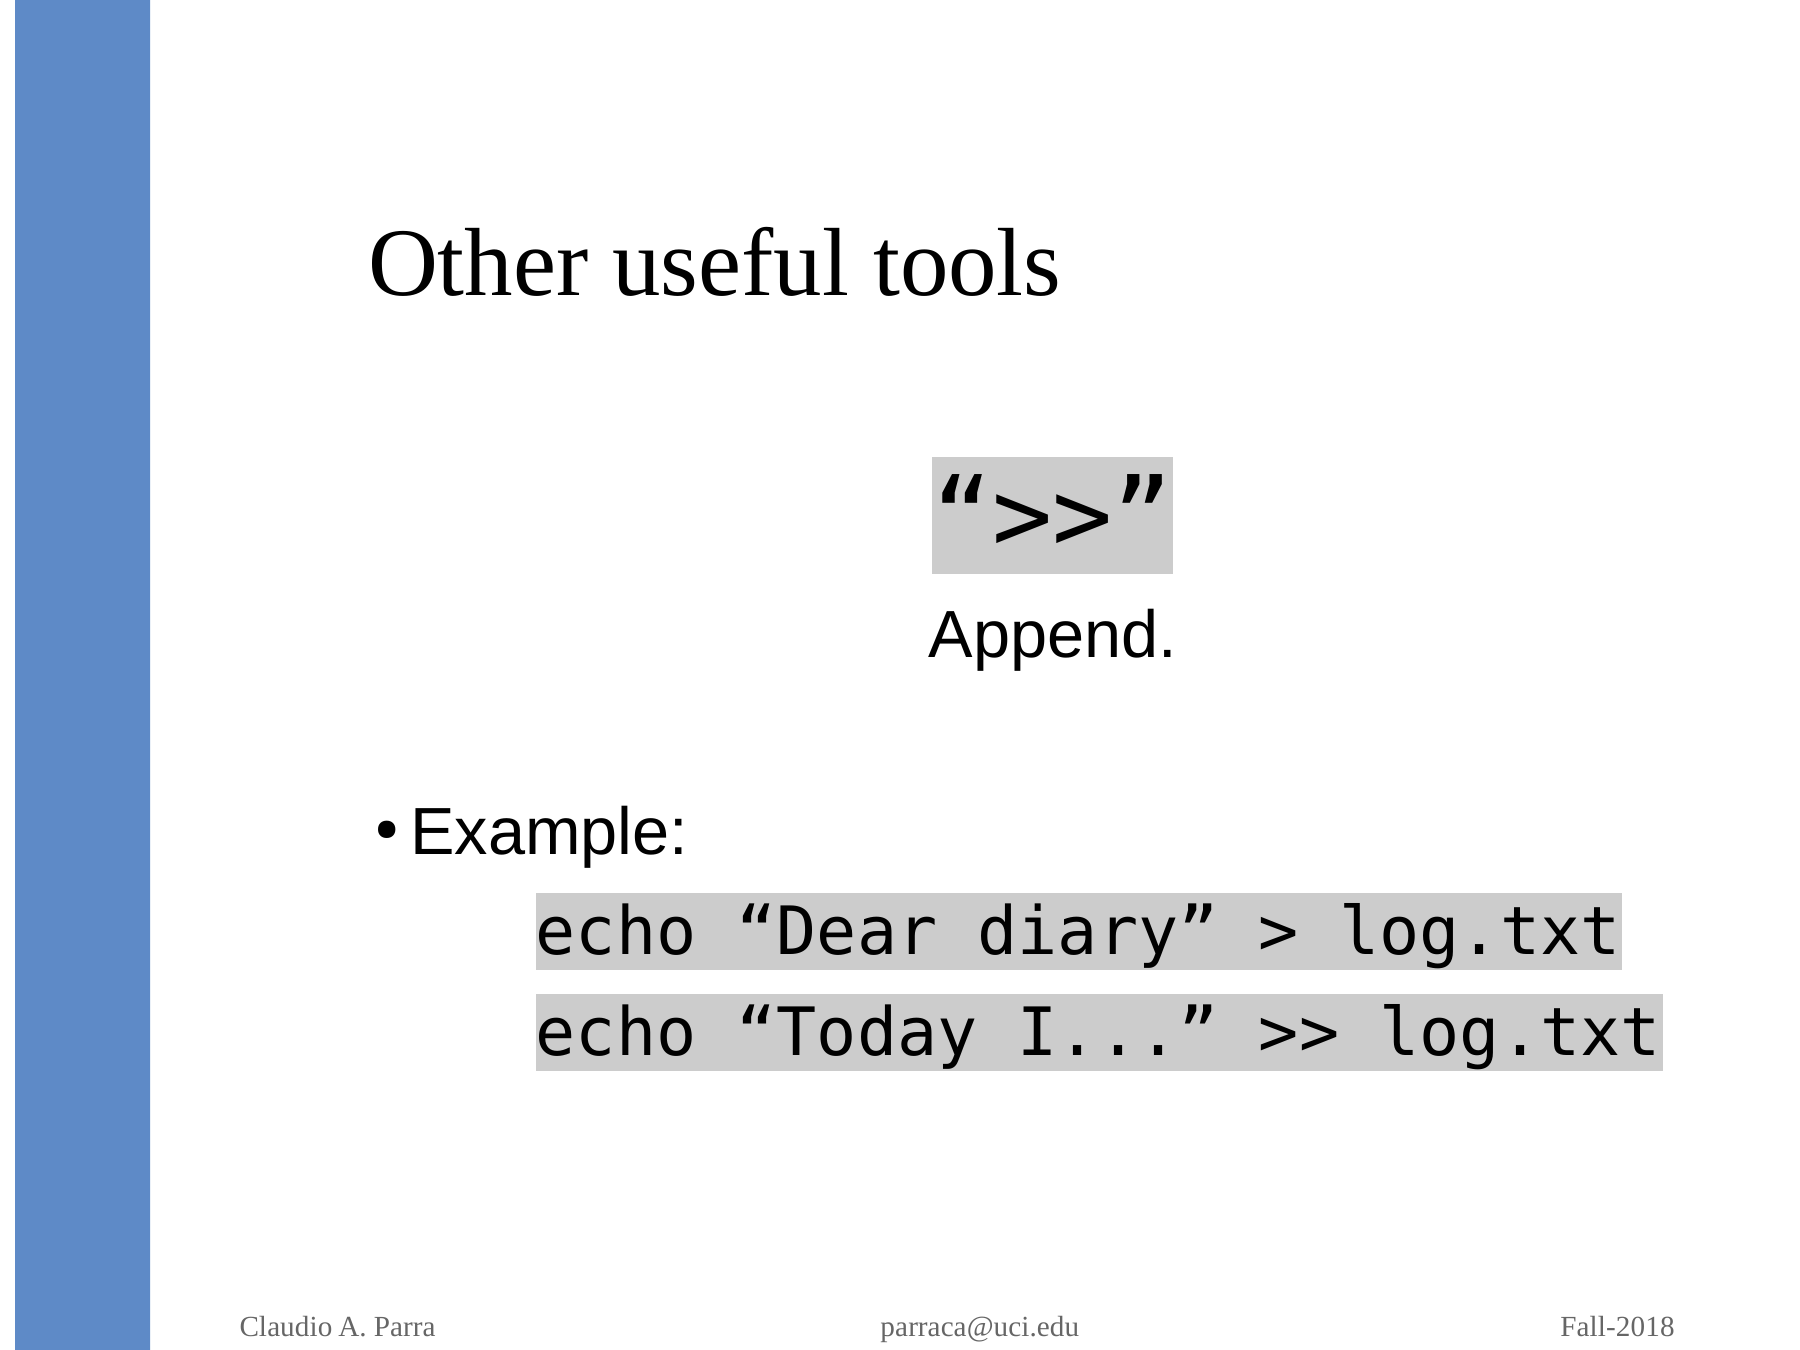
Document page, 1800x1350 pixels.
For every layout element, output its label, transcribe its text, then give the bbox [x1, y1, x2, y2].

subtitle Other useful tools [368, 101, 1531, 424]
text_box “>>” Append. Example: echo “Dear diary” > log.txt echo “Today I...” >> log.txt [360, 449, 1711, 1080]
